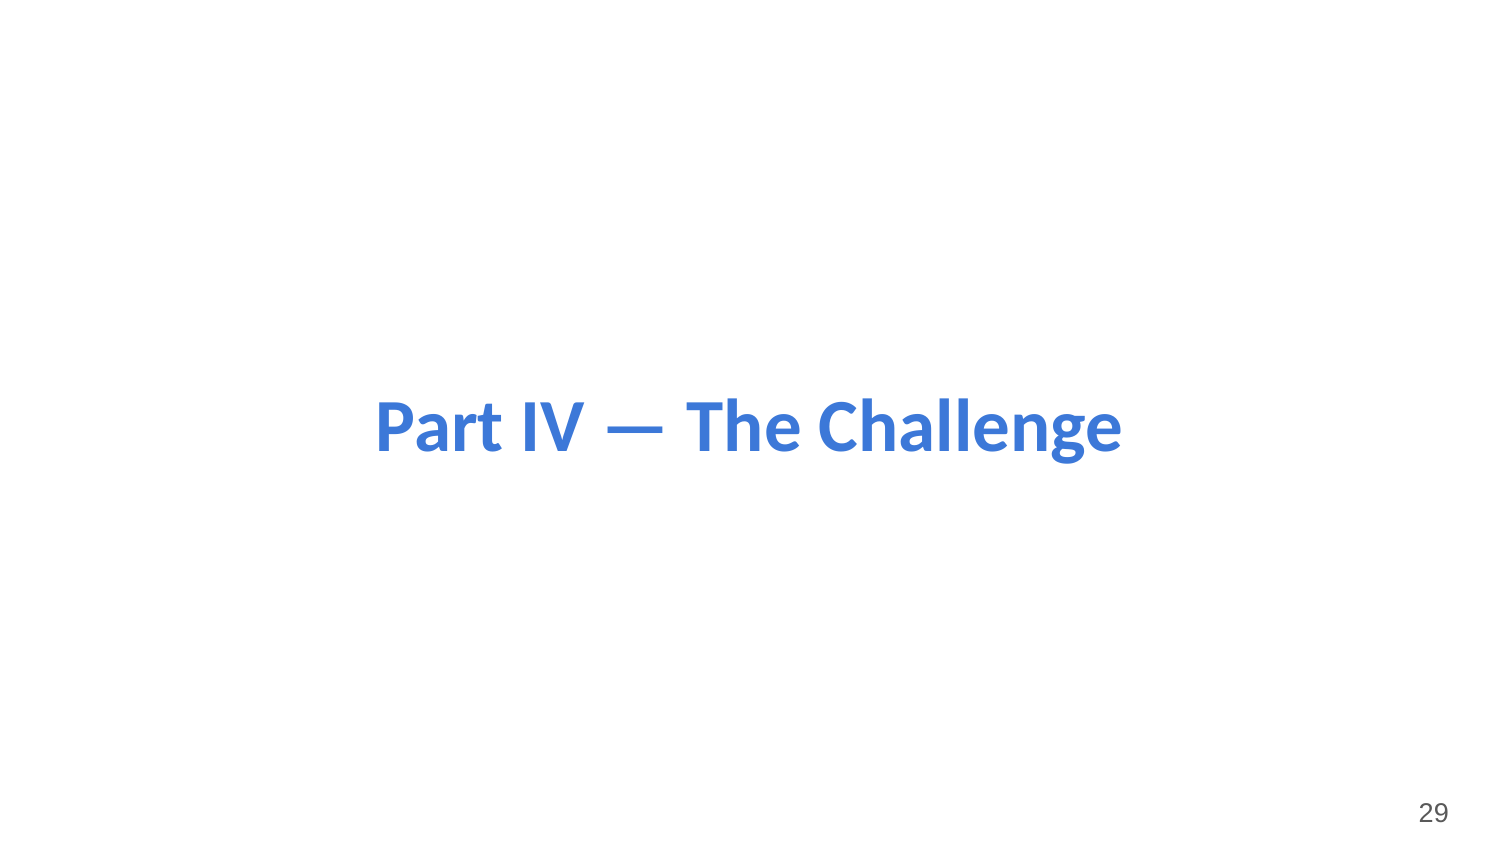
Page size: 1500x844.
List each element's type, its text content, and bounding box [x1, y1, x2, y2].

title Part IV — The Challenge [51, 352, 1449, 491]
slide_number <number> [1403, 779, 1494, 844]
